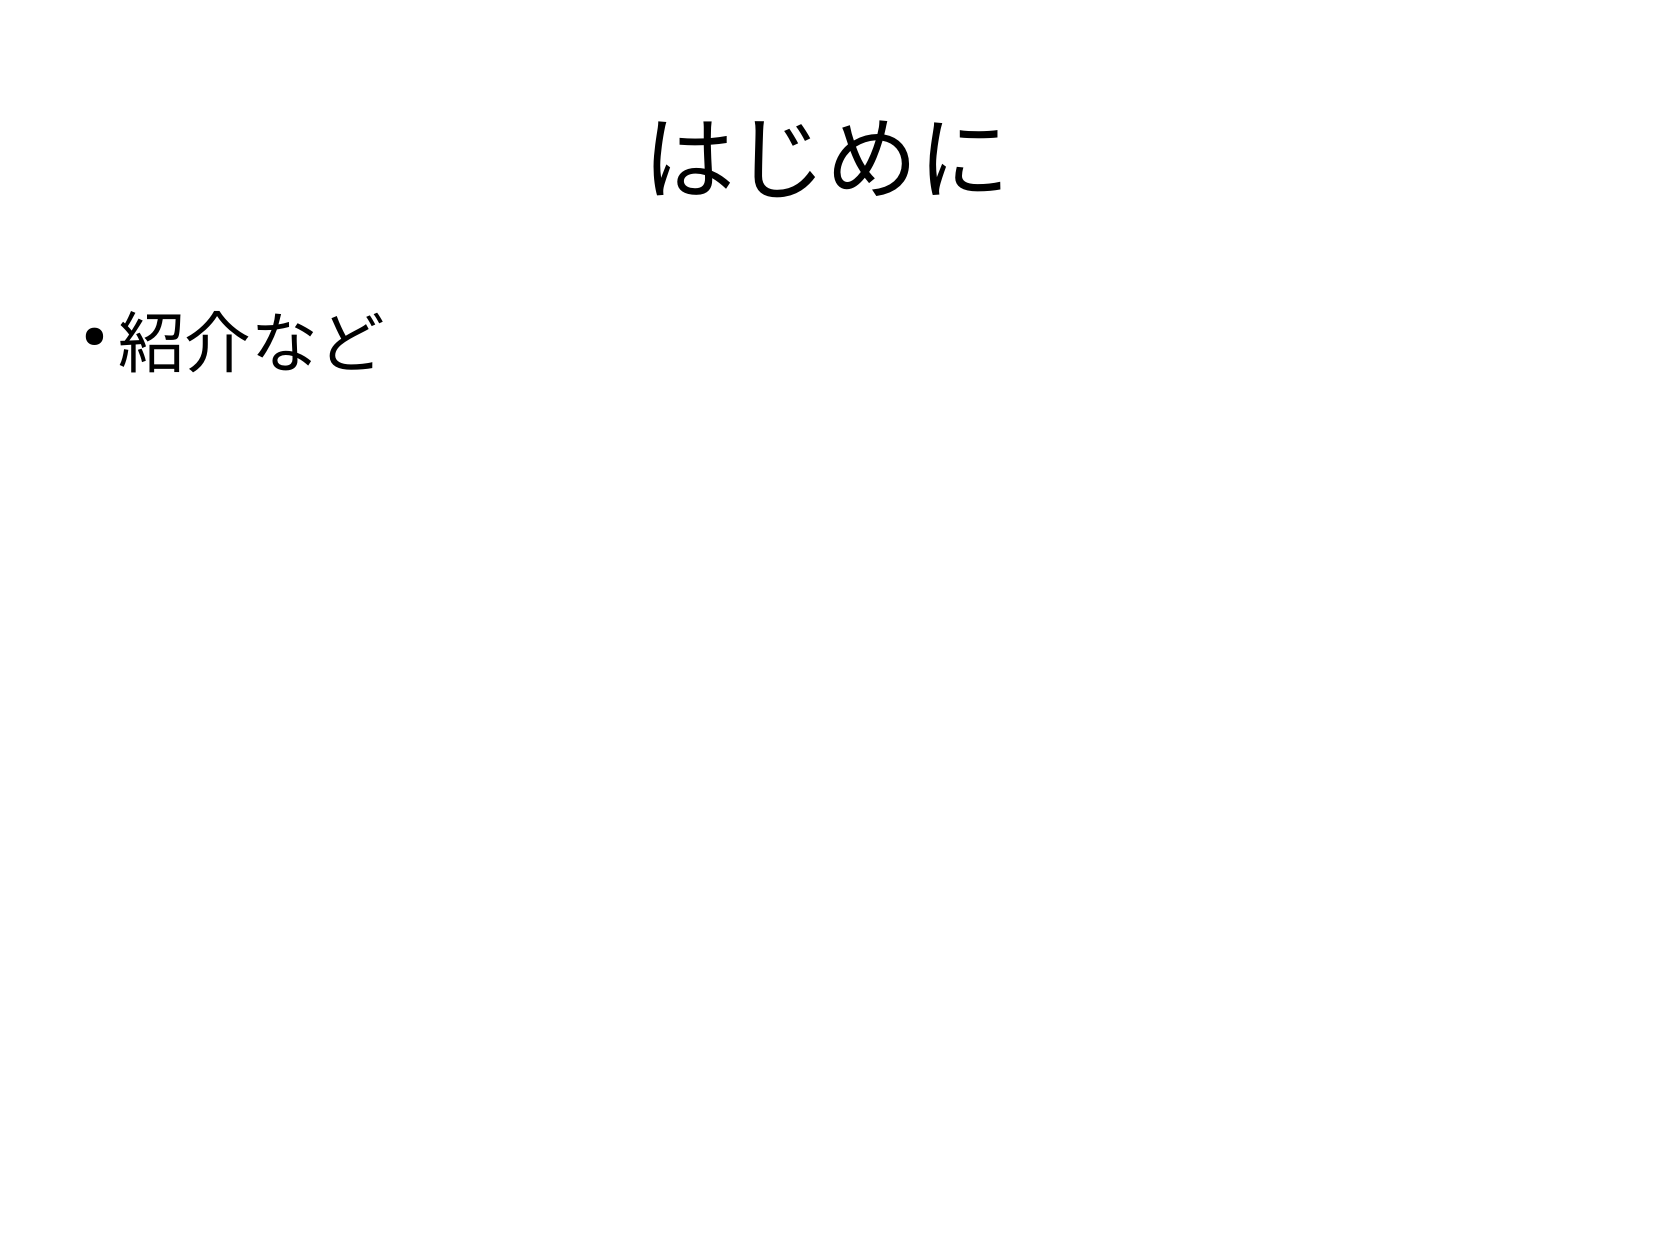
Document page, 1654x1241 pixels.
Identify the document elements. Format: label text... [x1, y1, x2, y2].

title はじめに [82, 49, 1571, 257]
subtitle 紹介など [82, 290, 1571, 1010]
